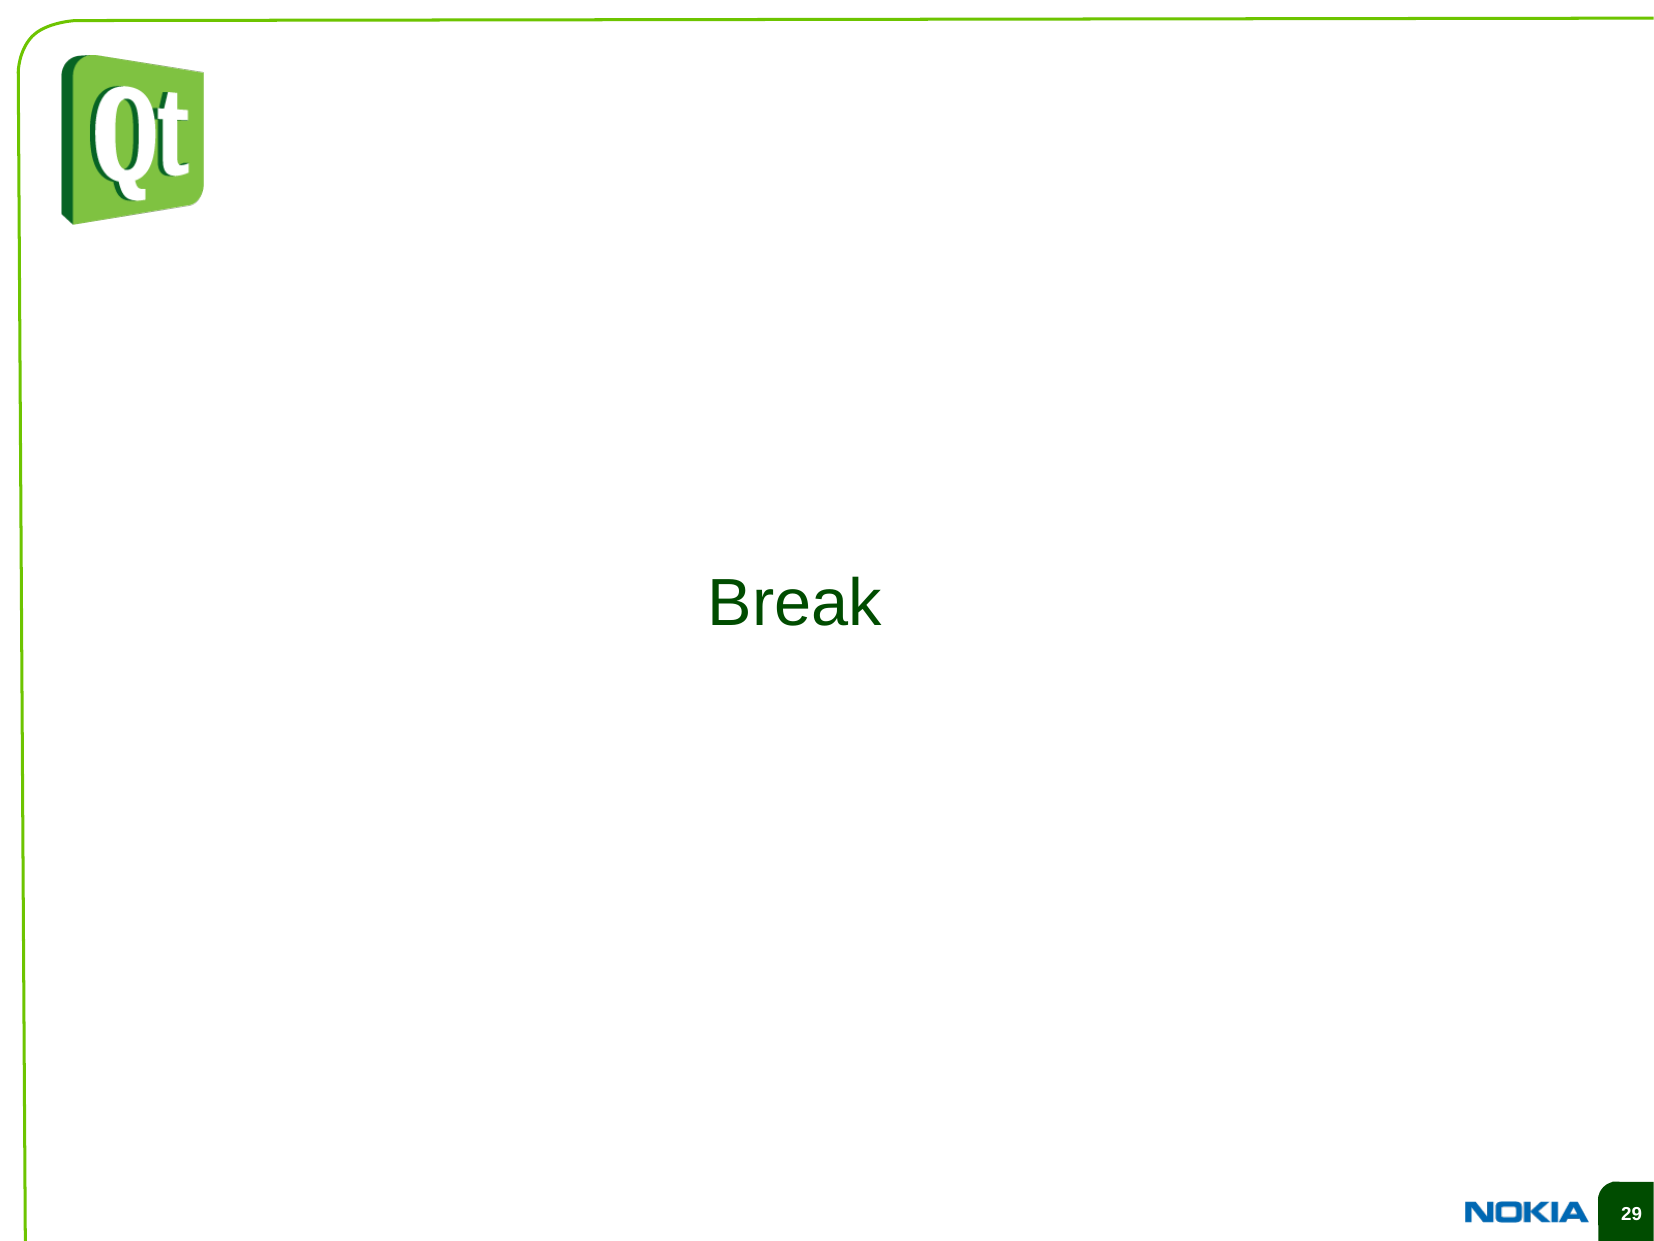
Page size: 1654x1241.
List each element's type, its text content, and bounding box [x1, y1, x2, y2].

picture [1465, 1201, 1589, 1223]
subtitle Break [257, 49, 1333, 1155]
picture [61, 55, 204, 225]
